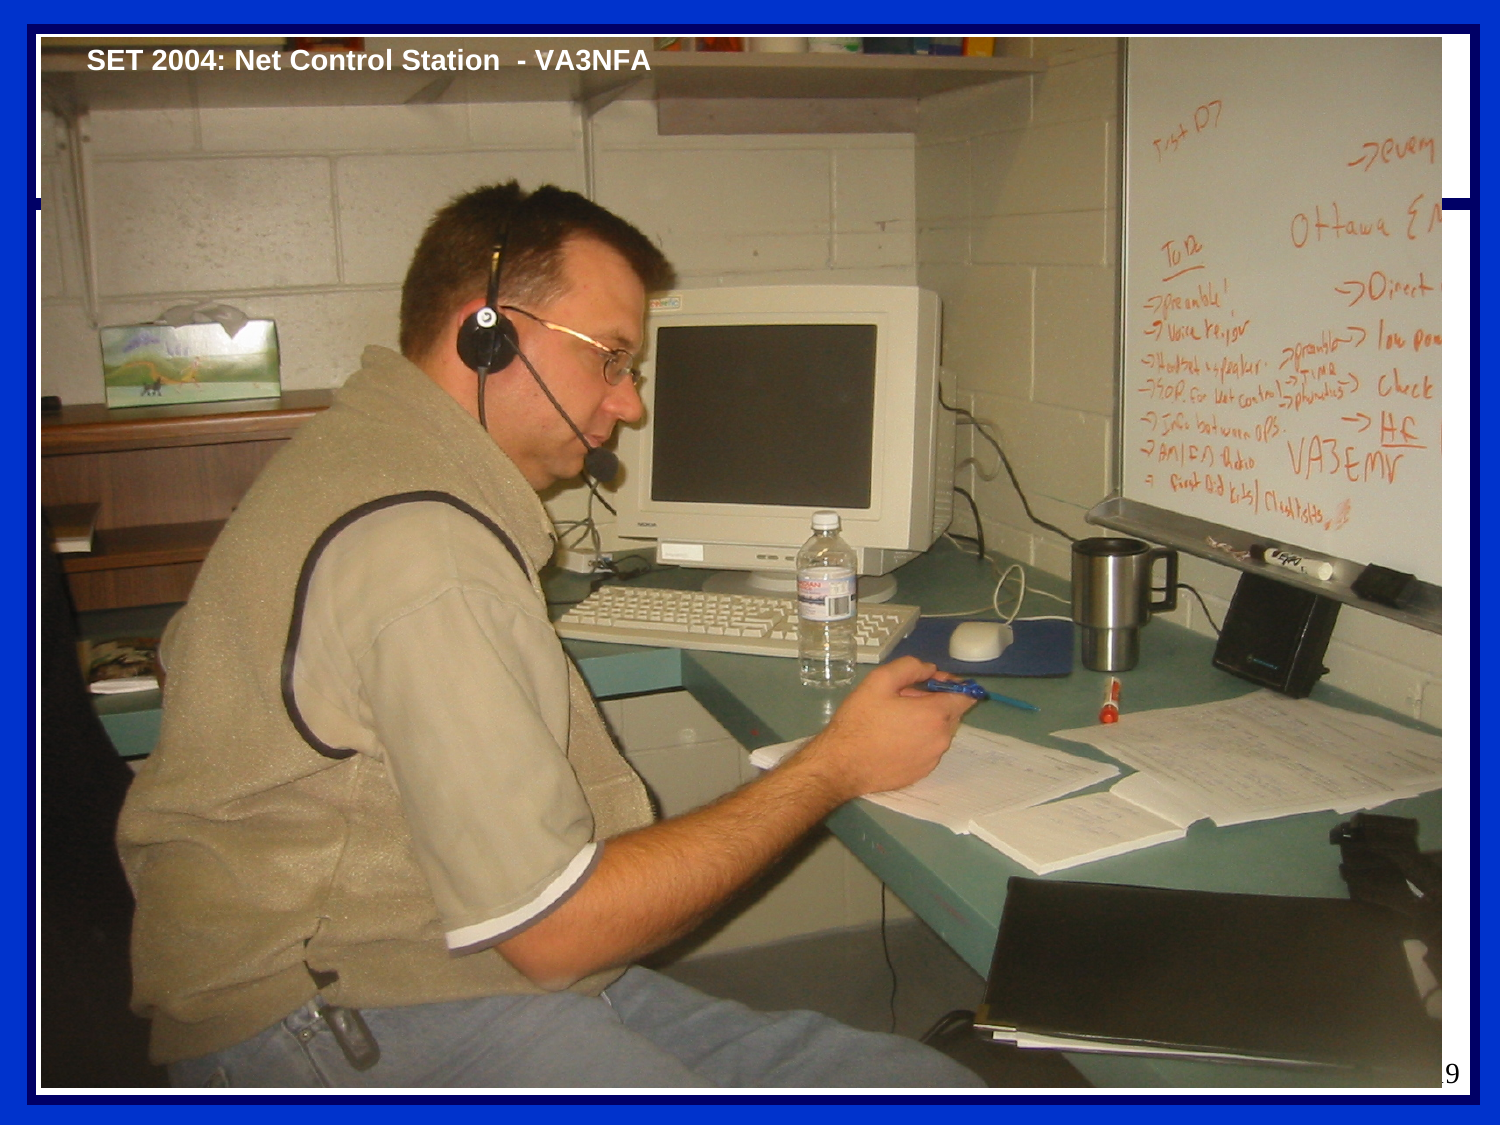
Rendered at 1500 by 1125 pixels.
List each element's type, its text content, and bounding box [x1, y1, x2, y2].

text_box SET 2004: Net Control Station - VA3NFA [71, 33, 667, 85]
picture [41, 37, 1442, 1088]
